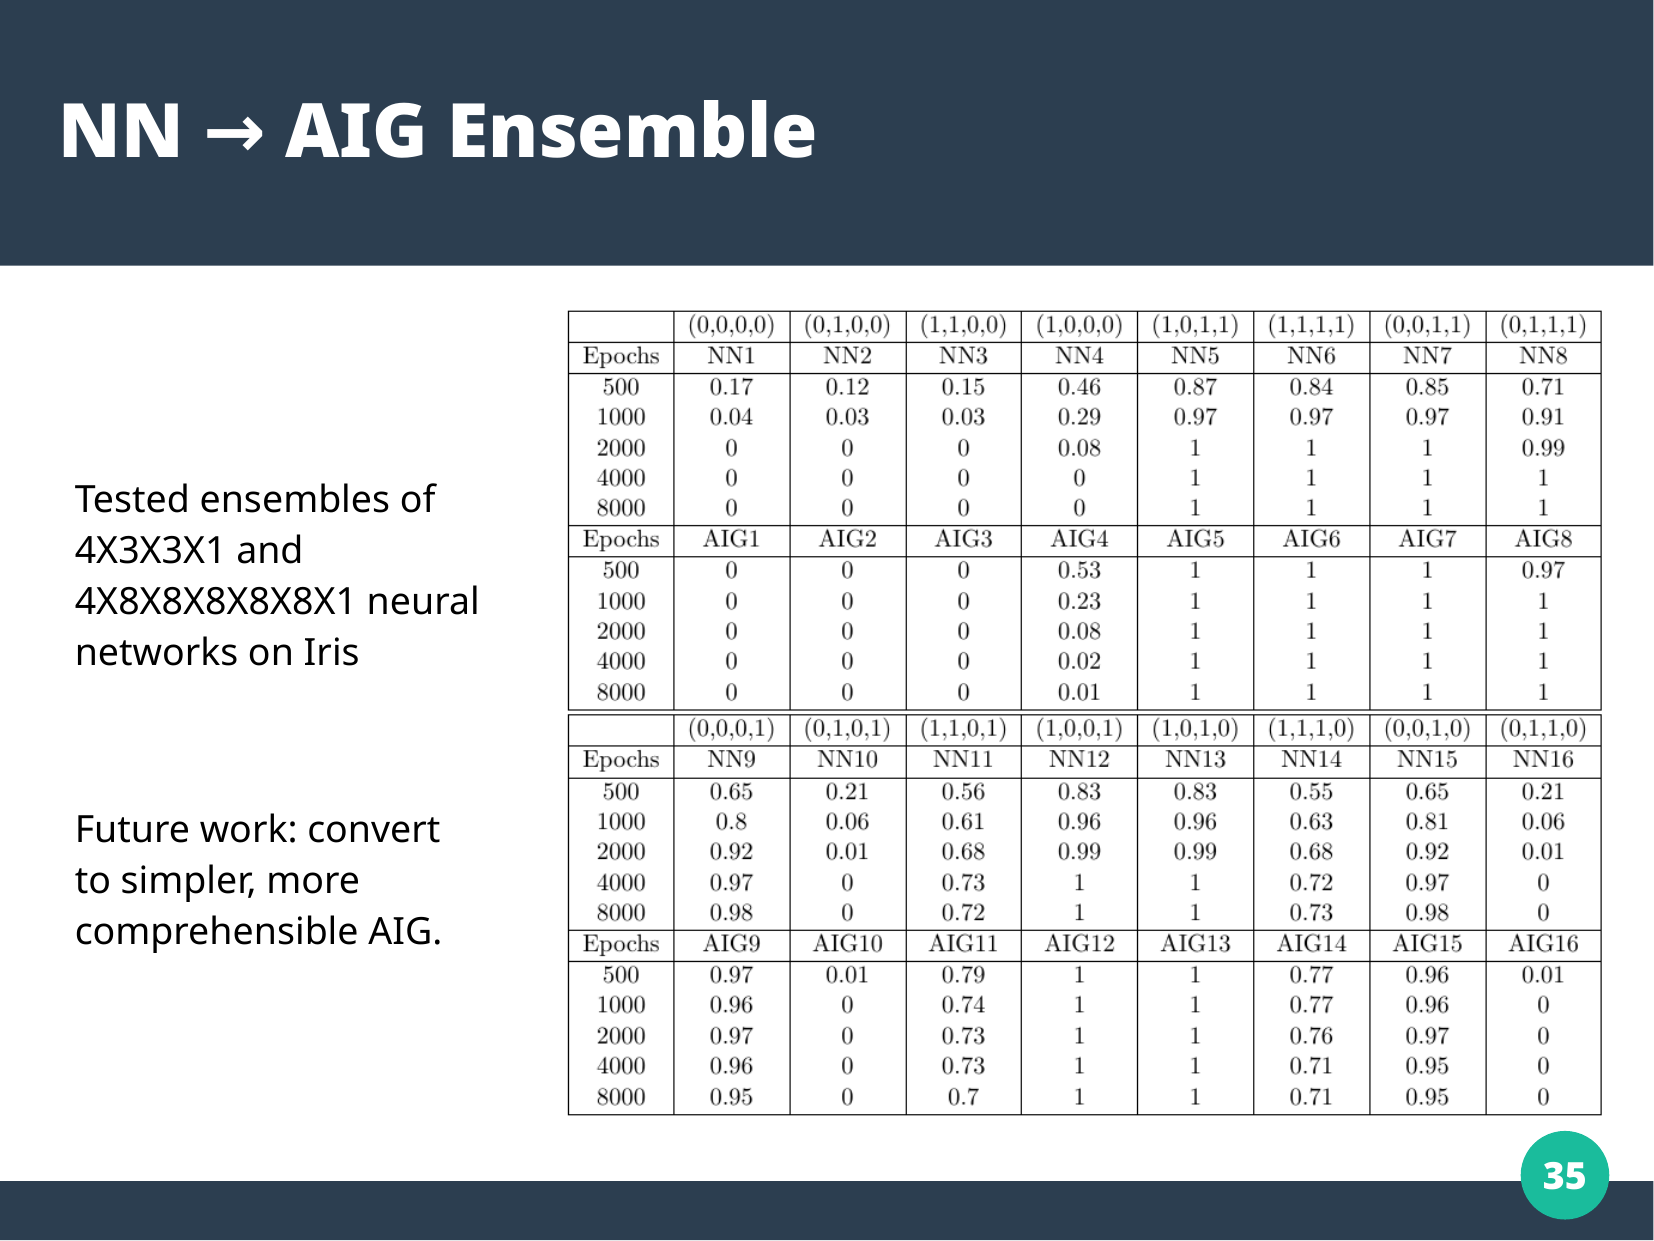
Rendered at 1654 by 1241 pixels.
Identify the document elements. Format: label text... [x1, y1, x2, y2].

title NN → AIG Ensemble [59, 49, 1595, 207]
text_box Future work: convert to simpler, more comprehensible AIG. [60, 795, 466, 1028]
text_box Tested ensembles of 4X3X3X1 and 4X8X8X8X8X8X1 neural networks on Iris [60, 465, 511, 751]
picture [556, 300, 1621, 1126]
